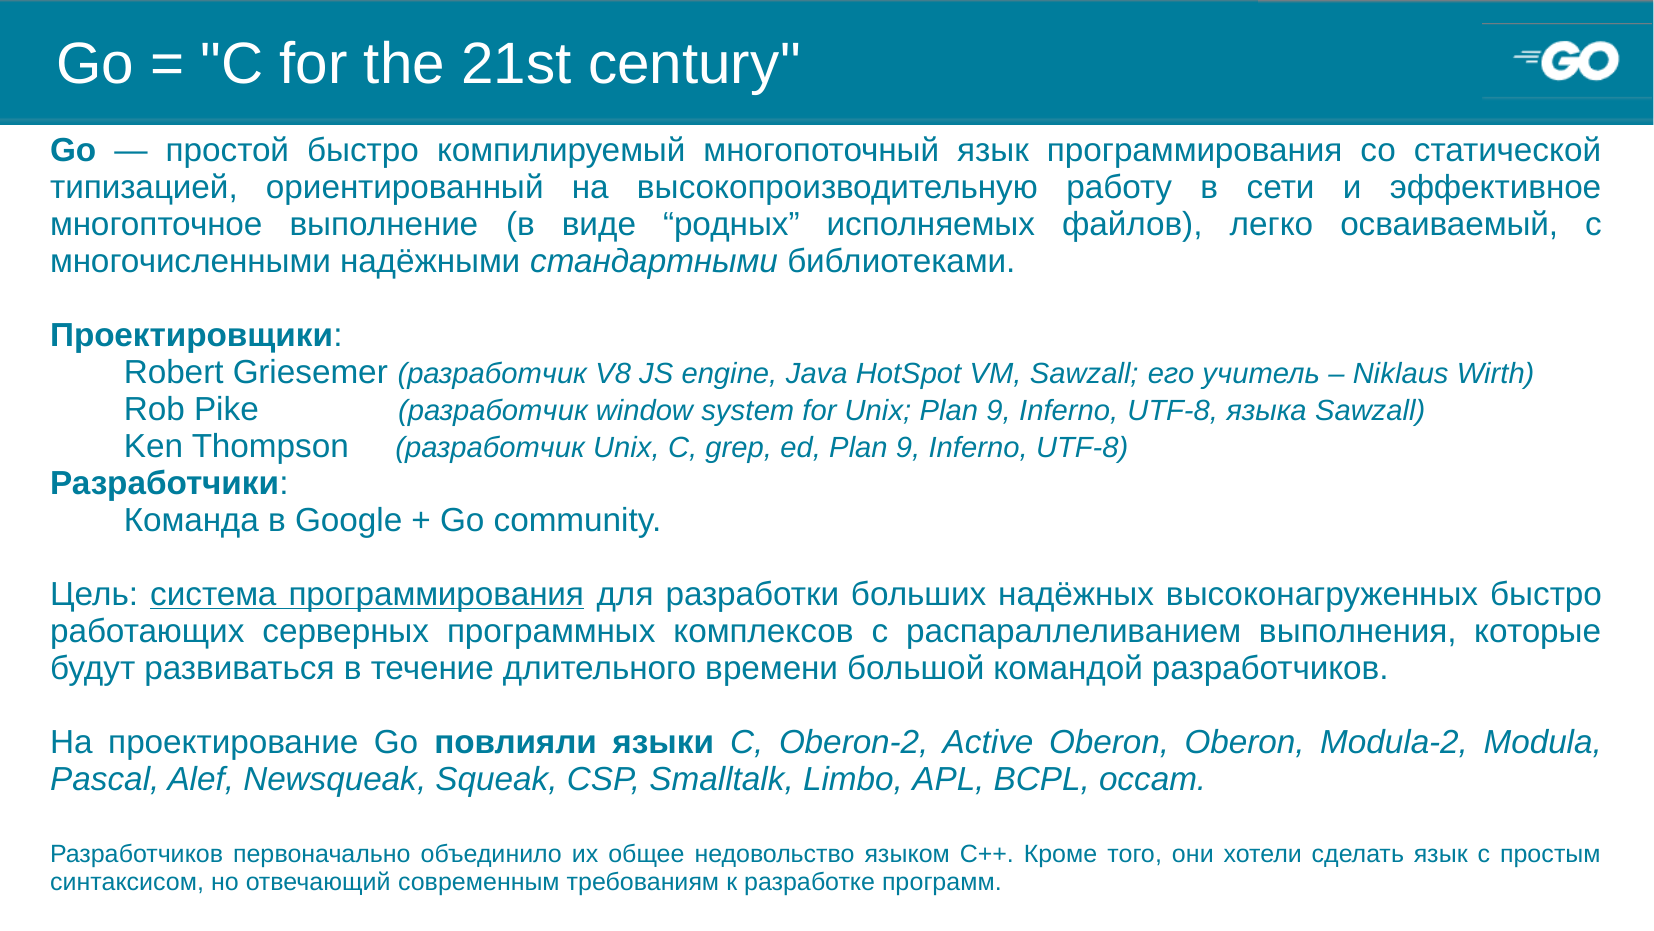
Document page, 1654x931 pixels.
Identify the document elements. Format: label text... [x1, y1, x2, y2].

text_box Go — простой быстро компилируемый многопоточный язык программирования со статической типизацией, ориентированный на высокопроизводительную работу в сети и эффективное многопточное выполнение (в виде “родных” исполняемых файлов), легко осваиваемый, с многочисленными надёжными стандартными библиотеками. Проектировщики: Robert Griesemer (разработчик V8 JS engine, Java HotSpot VM, Sawzall; его учитель – Niklaus Wirth) Rob Pike (разработчик window system for Unix; Plan 9, Inferno, UTF-8, языка Sawzall) Ken Thompson (разработчик Unix, C, grep, ed, Plan 9, Inferno, UTF-8) Разработчики: Команда в Google + Go community. Цель: система программирования для разработки больших надёжных высоконагруженных быстро работающих серверных программных комплексов с распараллеливанием выполнения, которые будут развиваться в течение длительного времени большой командой разработчиков. На проектирование Go повлияли языки C, Oberon-2, Active Oberon, Oberon, Modula-2, Modula, Pascal, Alef, Newsqueak, Squeak, CSP, Smalltalk, Limbo, APL, BCPL, occam. Разработчиков первоначально объединило их общее недовольство языком C++. Кроме того, они хотели сделать язык с простым синтаксисом, но отвечающий современным требованиям к разработке программ. [35, 124, 1619, 904]
picture [1542, 41, 1619, 81]
text_box Go = "C for the 21st century" [41, 23, 1495, 104]
